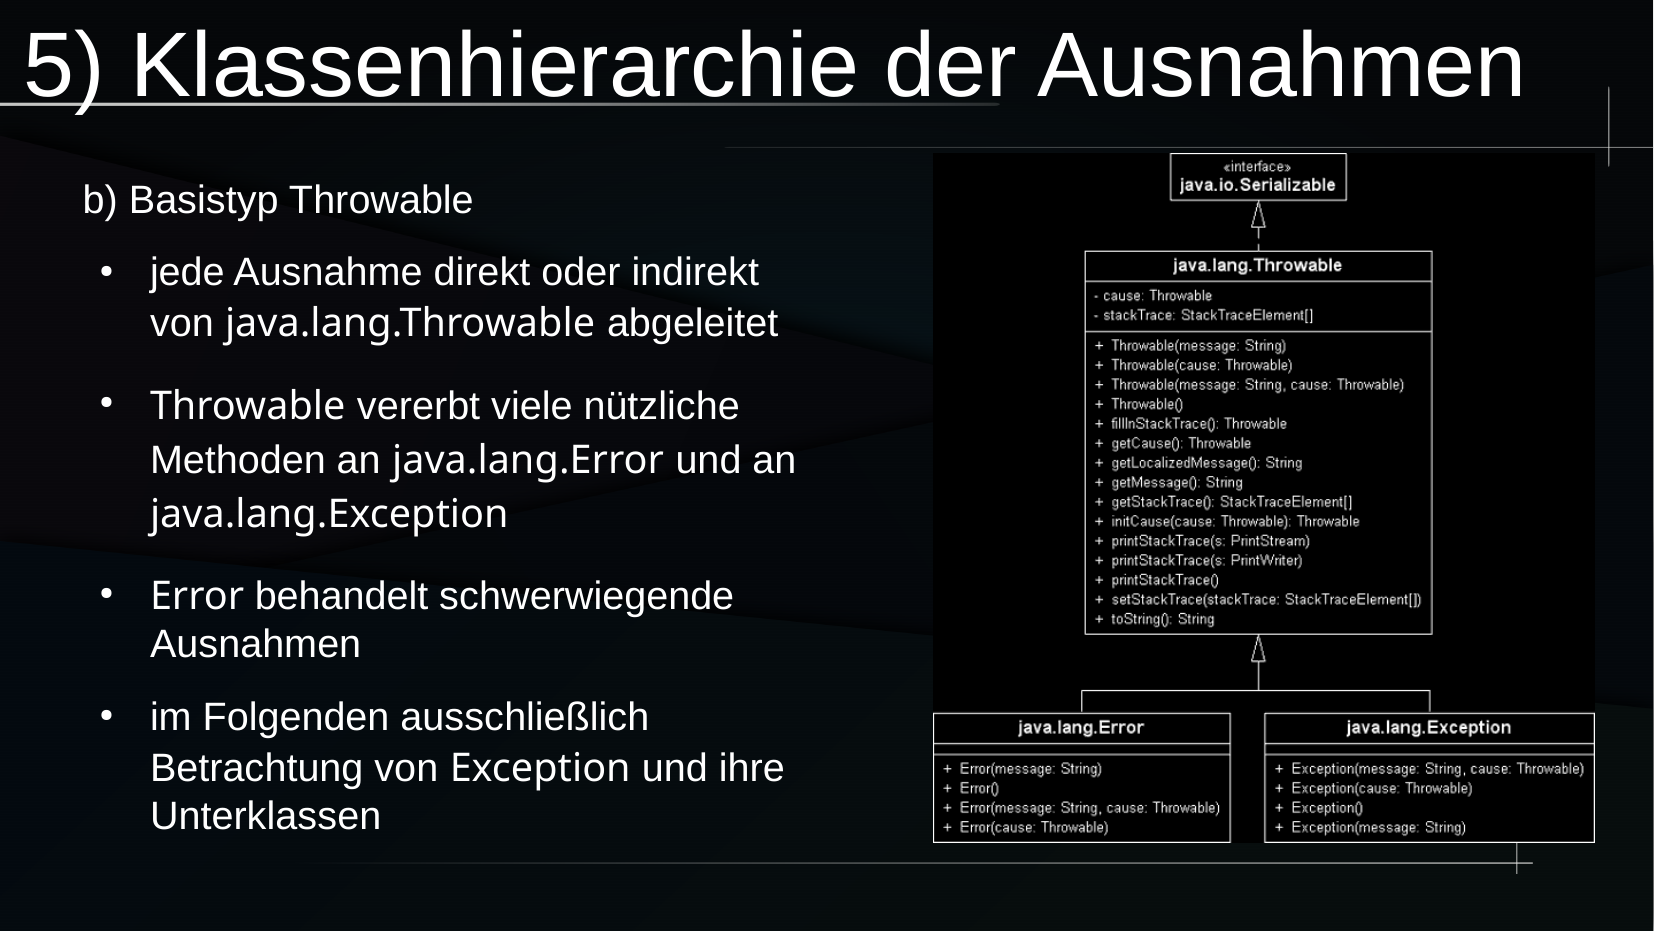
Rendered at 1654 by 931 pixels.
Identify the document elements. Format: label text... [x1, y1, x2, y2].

list b) Basistyp Throwable jede Ausnahme direkt oder indirekt von java.lang.Throwable abgeleitet Throwable vererbt viele nützliche Methoden an java.lang.Error und an java.lang.Exception Error behandelt schwerwiegende Ausnahmen im Folgenden ausschließlich Betrachtung von Exception und ihre Unterklassen [82, 177, 815, 851]
title 5) Klassenhierarchie der Ausnahmen [23, 11, 1589, 119]
picture [0, 0, 1654, 931]
